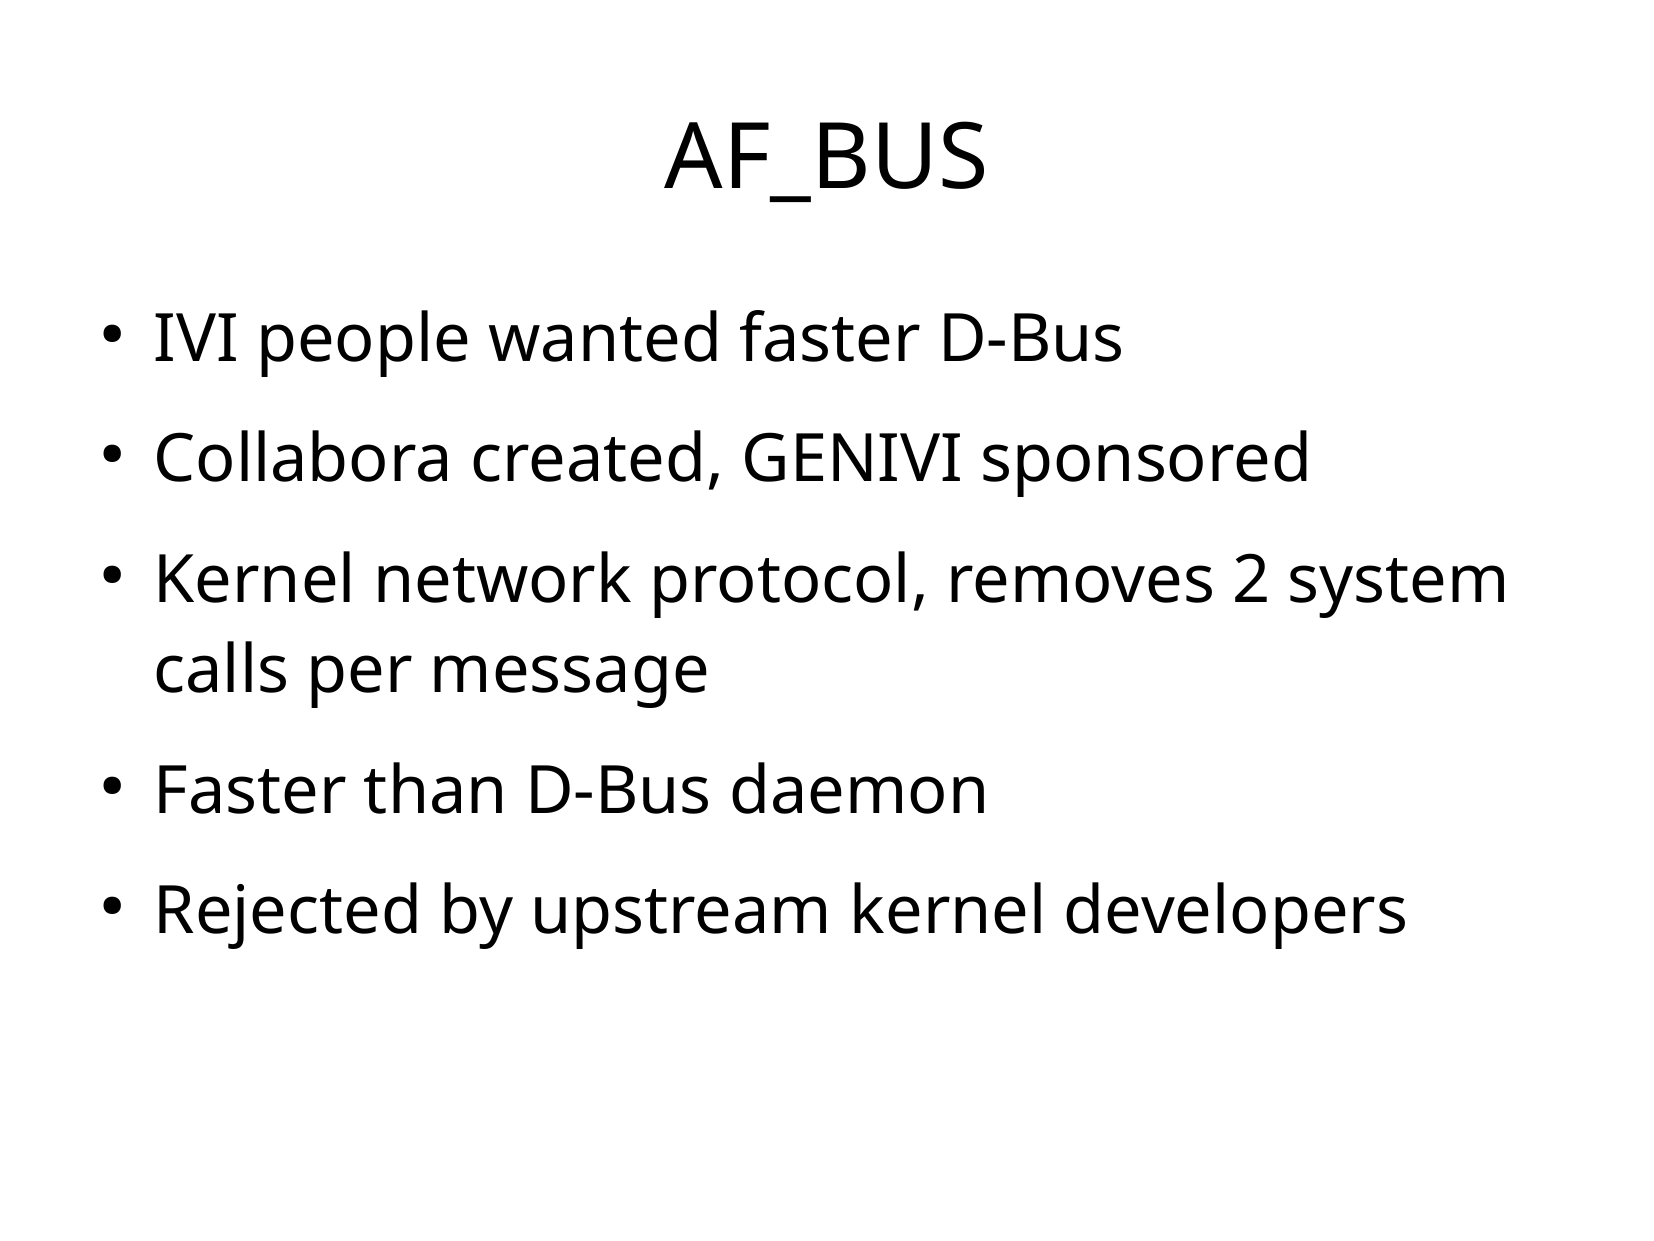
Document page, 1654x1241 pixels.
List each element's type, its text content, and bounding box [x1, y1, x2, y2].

title AF_BUS [82, 49, 1571, 257]
list IVI people wanted faster D-Bus Collabora created, GENIVI sponsored Kernel network protocol, removes 2 system calls per message Faster than D-Bus daemon Rejected by upstream kernel developers [82, 290, 1538, 1010]
